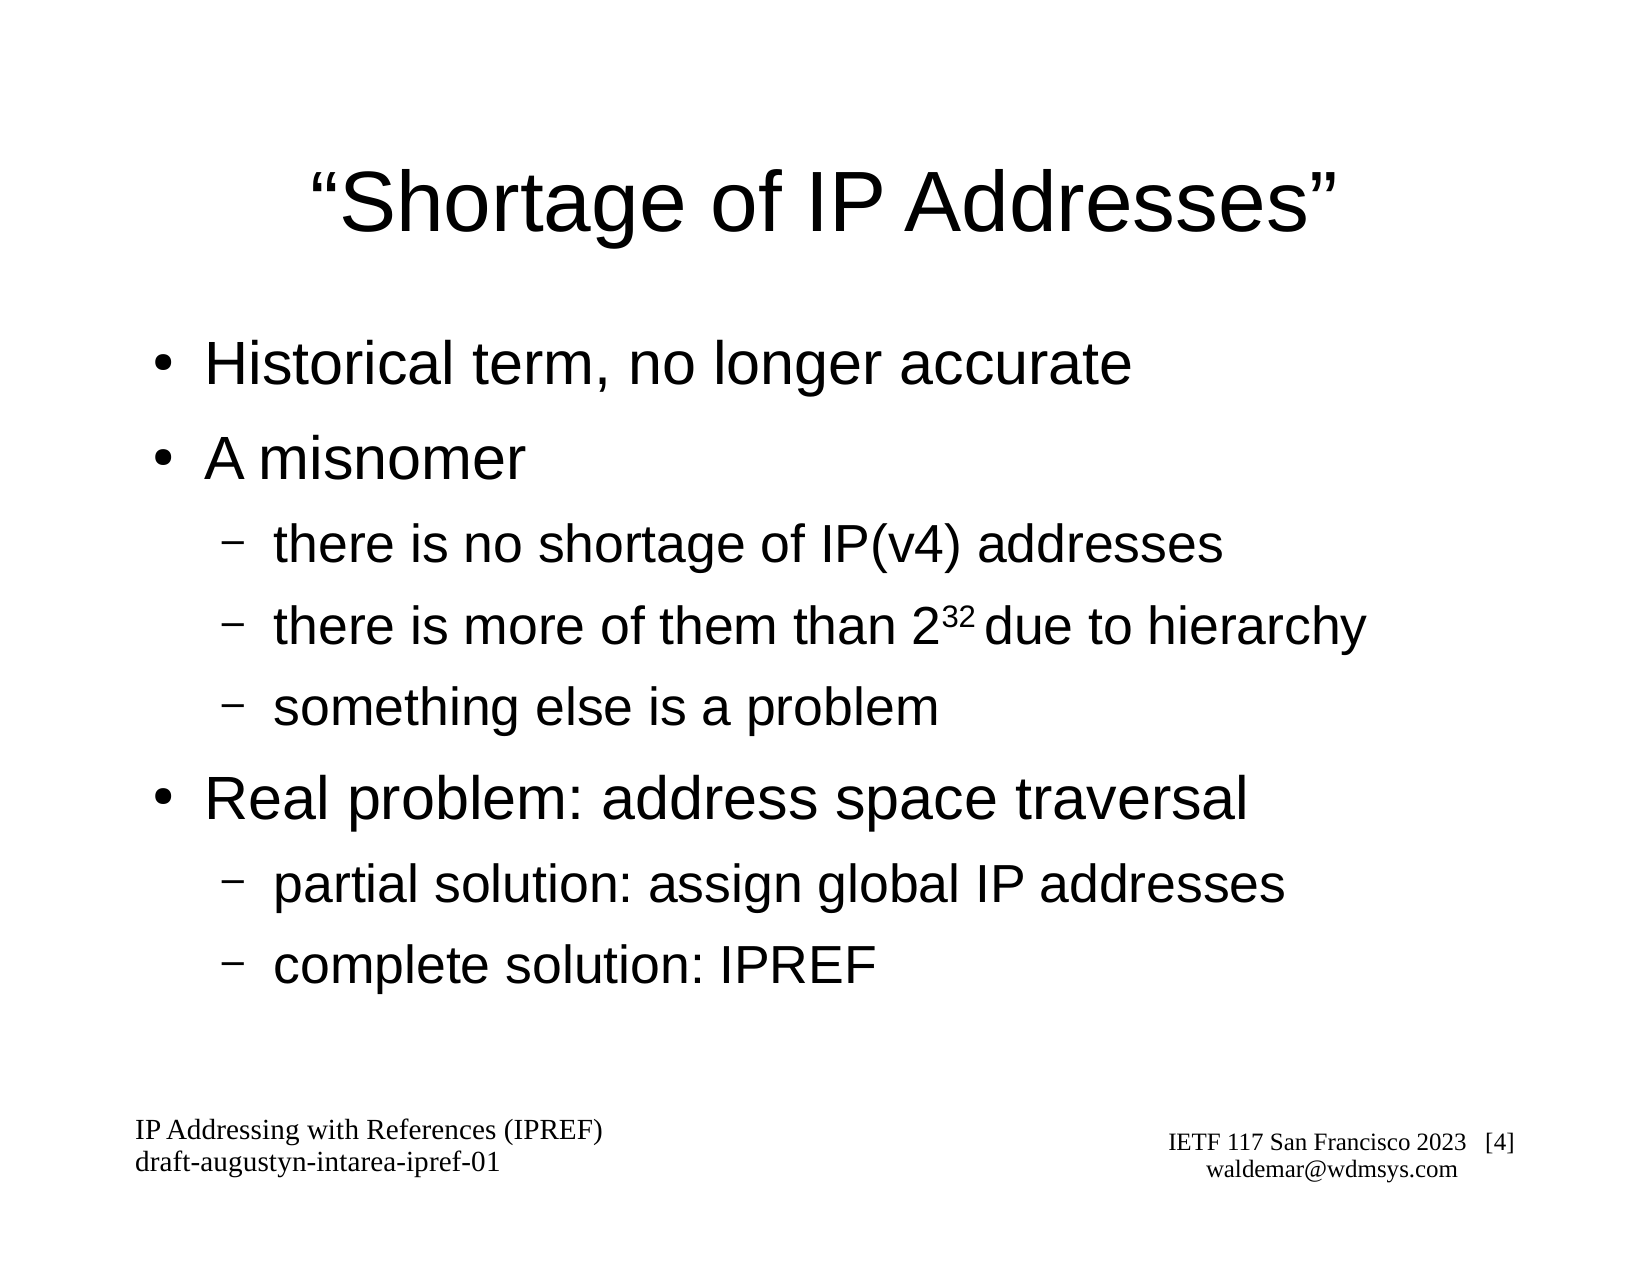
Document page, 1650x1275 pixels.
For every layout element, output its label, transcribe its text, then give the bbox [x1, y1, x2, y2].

title “Shortage of IP Addresses” [135, 104, 1515, 298]
list Historical term, no longer accurate A misnomer there is no shortage of IP(v4) addresses there is more of them than 232 due to hierarchy something else is a problem Real problem: address space traversal partial solution: assign global IP addresses complete solution: IPREF [135, 329, 1515, 1002]
